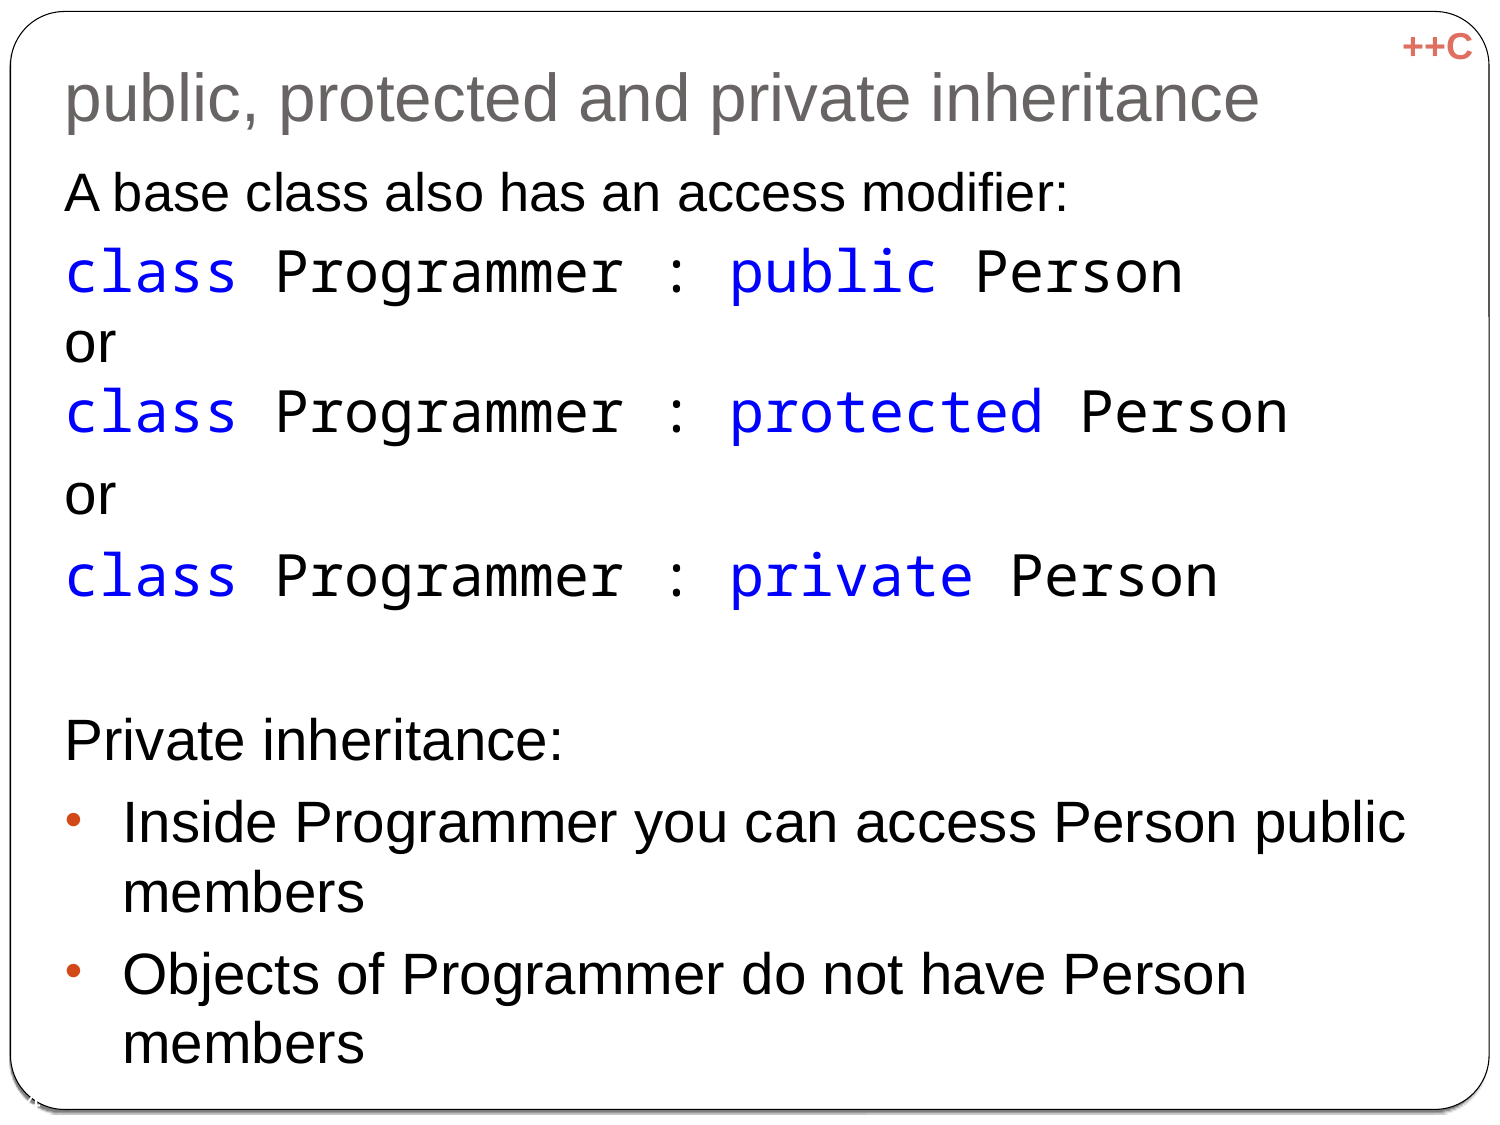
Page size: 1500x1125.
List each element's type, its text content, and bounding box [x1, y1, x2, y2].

slide_number <number> [0, 1074, 50, 1125]
list A base class also has an access modifier: class Programmer : public Person or class Programmer : protected Person or class Programmer : private Person Private inheritance: Inside Programmer you can access Person public members Objects of Programmer do not have Person members [50, 149, 1450, 1088]
title public, protected and private inheritance [50, 45, 1450, 149]
